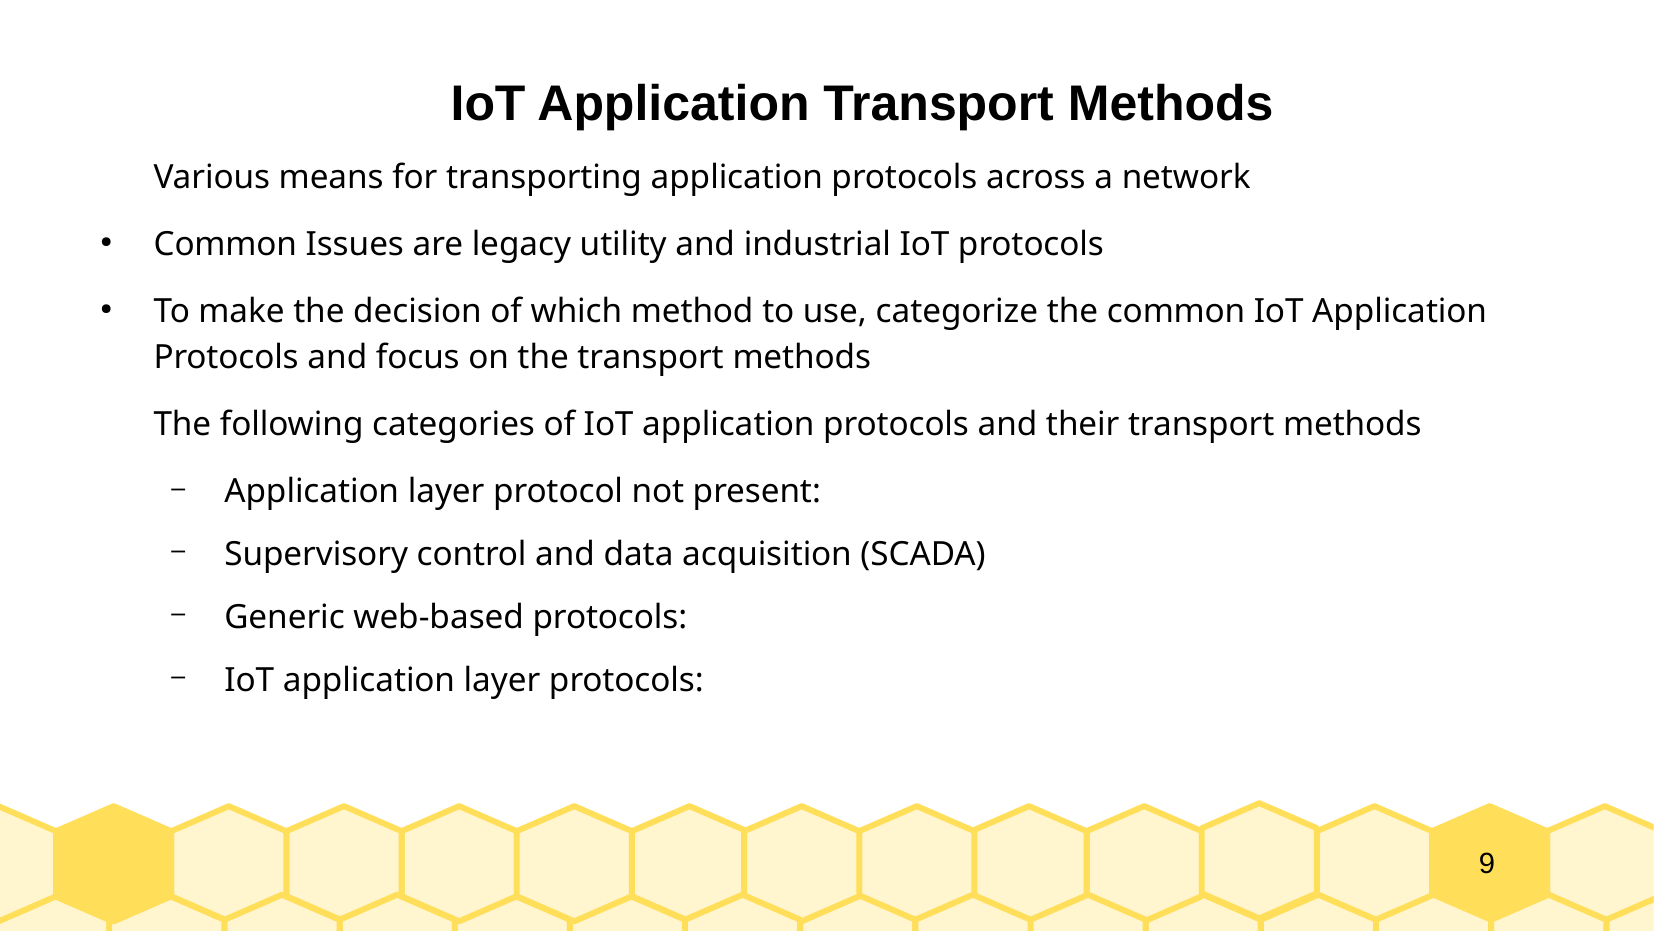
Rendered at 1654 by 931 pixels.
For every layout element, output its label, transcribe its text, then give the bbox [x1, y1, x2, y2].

list IoT Application Transport Methods Various means for transporting application protocols across a network Common Issues are legacy utility and industrial IoT protocols To make the decision of which method to use, categorize the common IoT Application Protocols and focus on the transport methods The following categories of IoT application protocols and their transport methods Application layer protocol not present: Supervisory control and data acquisition (SCADA) Generic web-based protocols: IoT application layer protocols: [82, 75, 1571, 863]
